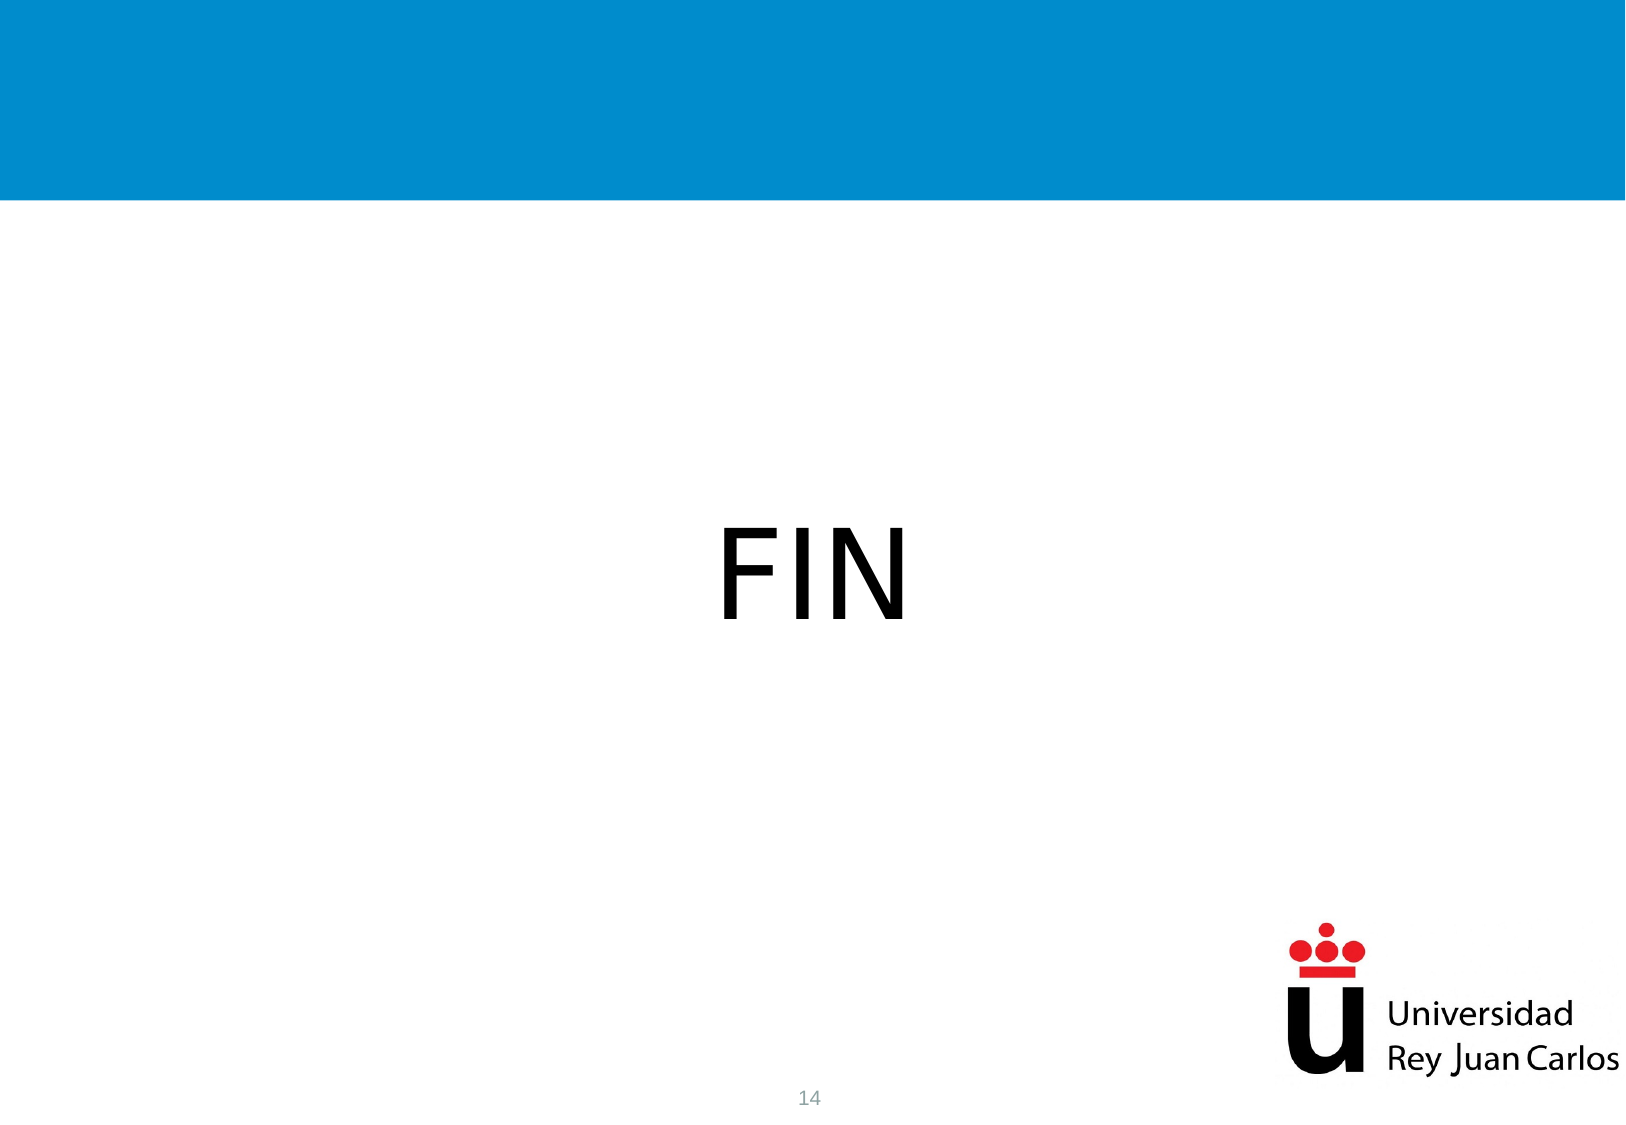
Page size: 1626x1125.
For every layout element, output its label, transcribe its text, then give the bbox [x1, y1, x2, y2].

list FIN [637, 503, 1163, 713]
picture [1275, 891, 1626, 1125]
